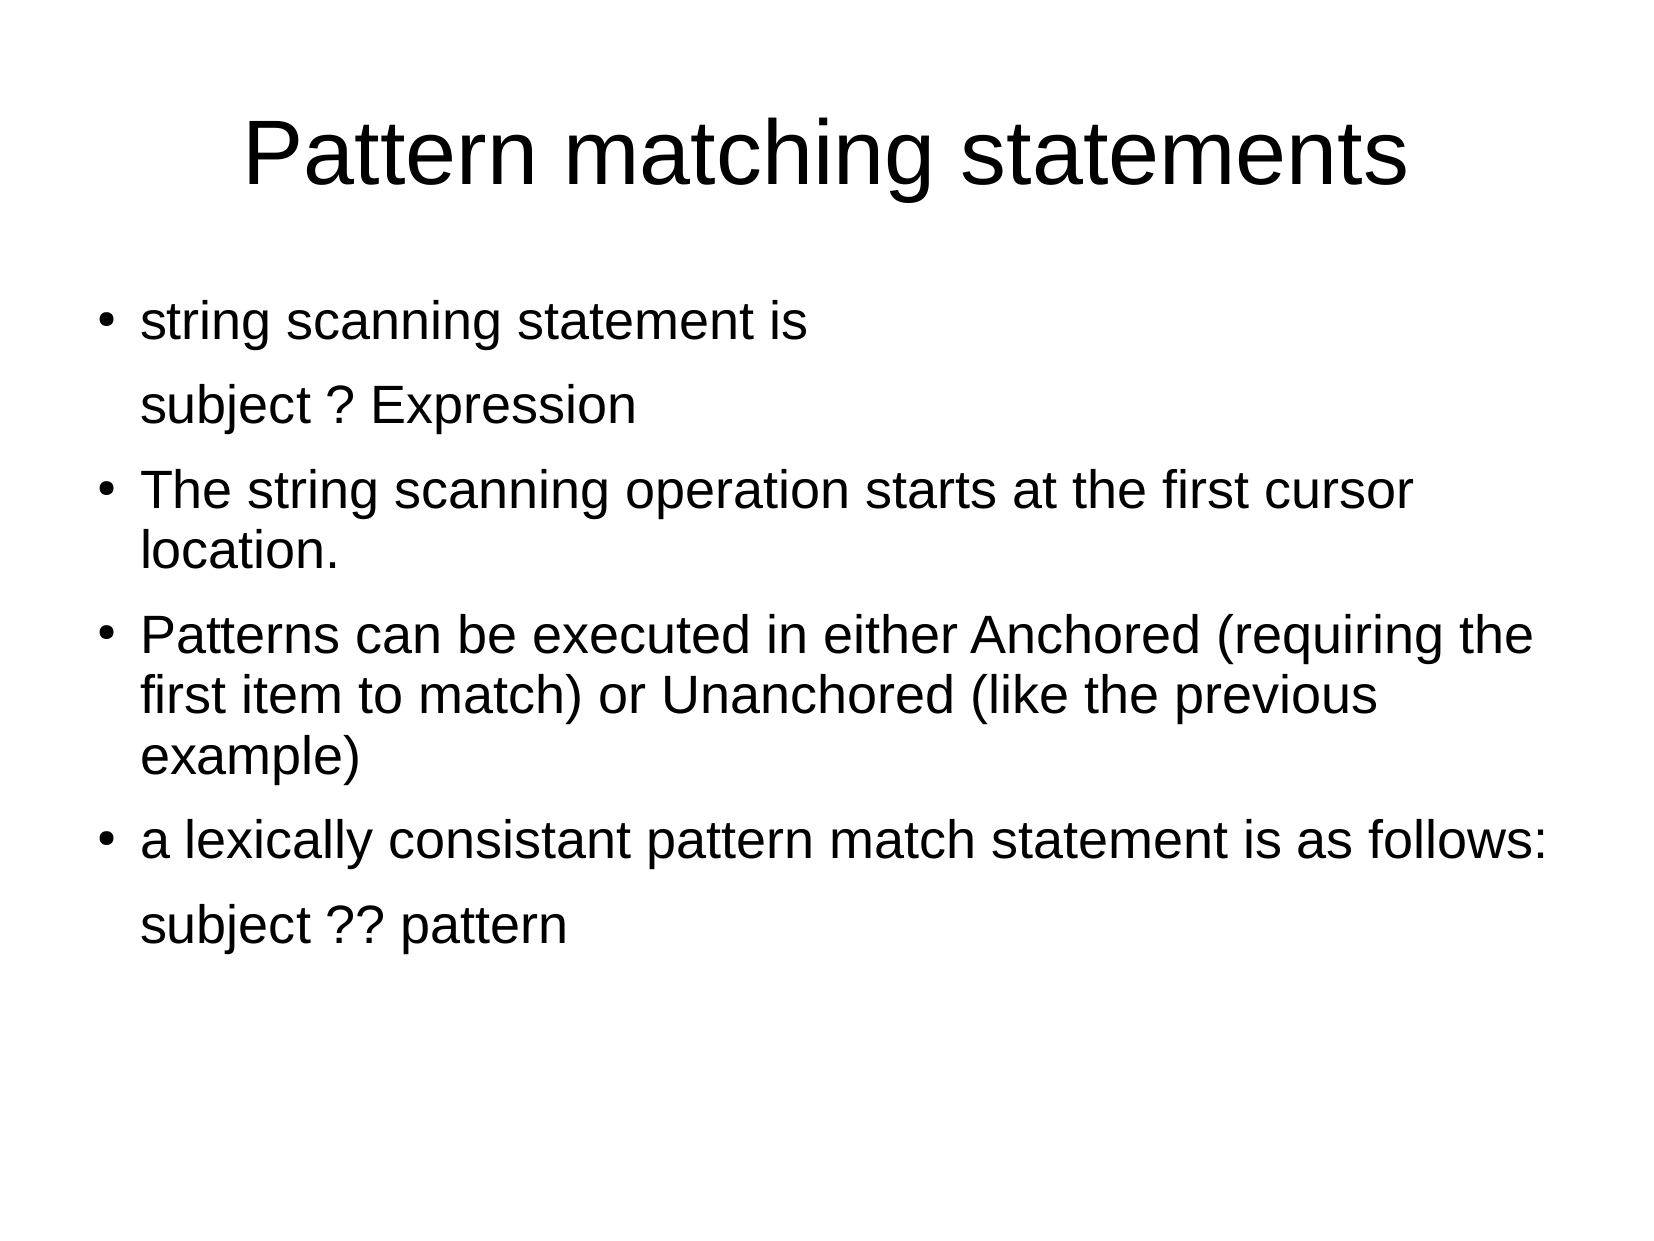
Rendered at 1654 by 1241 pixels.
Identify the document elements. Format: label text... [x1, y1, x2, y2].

list string scanning statement is subject ? Expression The string scanning operation starts at the first cursor location. Patterns can be executed in either Anchored (requiring the first item to match) or Unanchored (like the previous example) a lexically consistant pattern match statement is as follows: subject ?? pattern [82, 290, 1571, 1010]
title Pattern matching statements [82, 49, 1571, 257]
